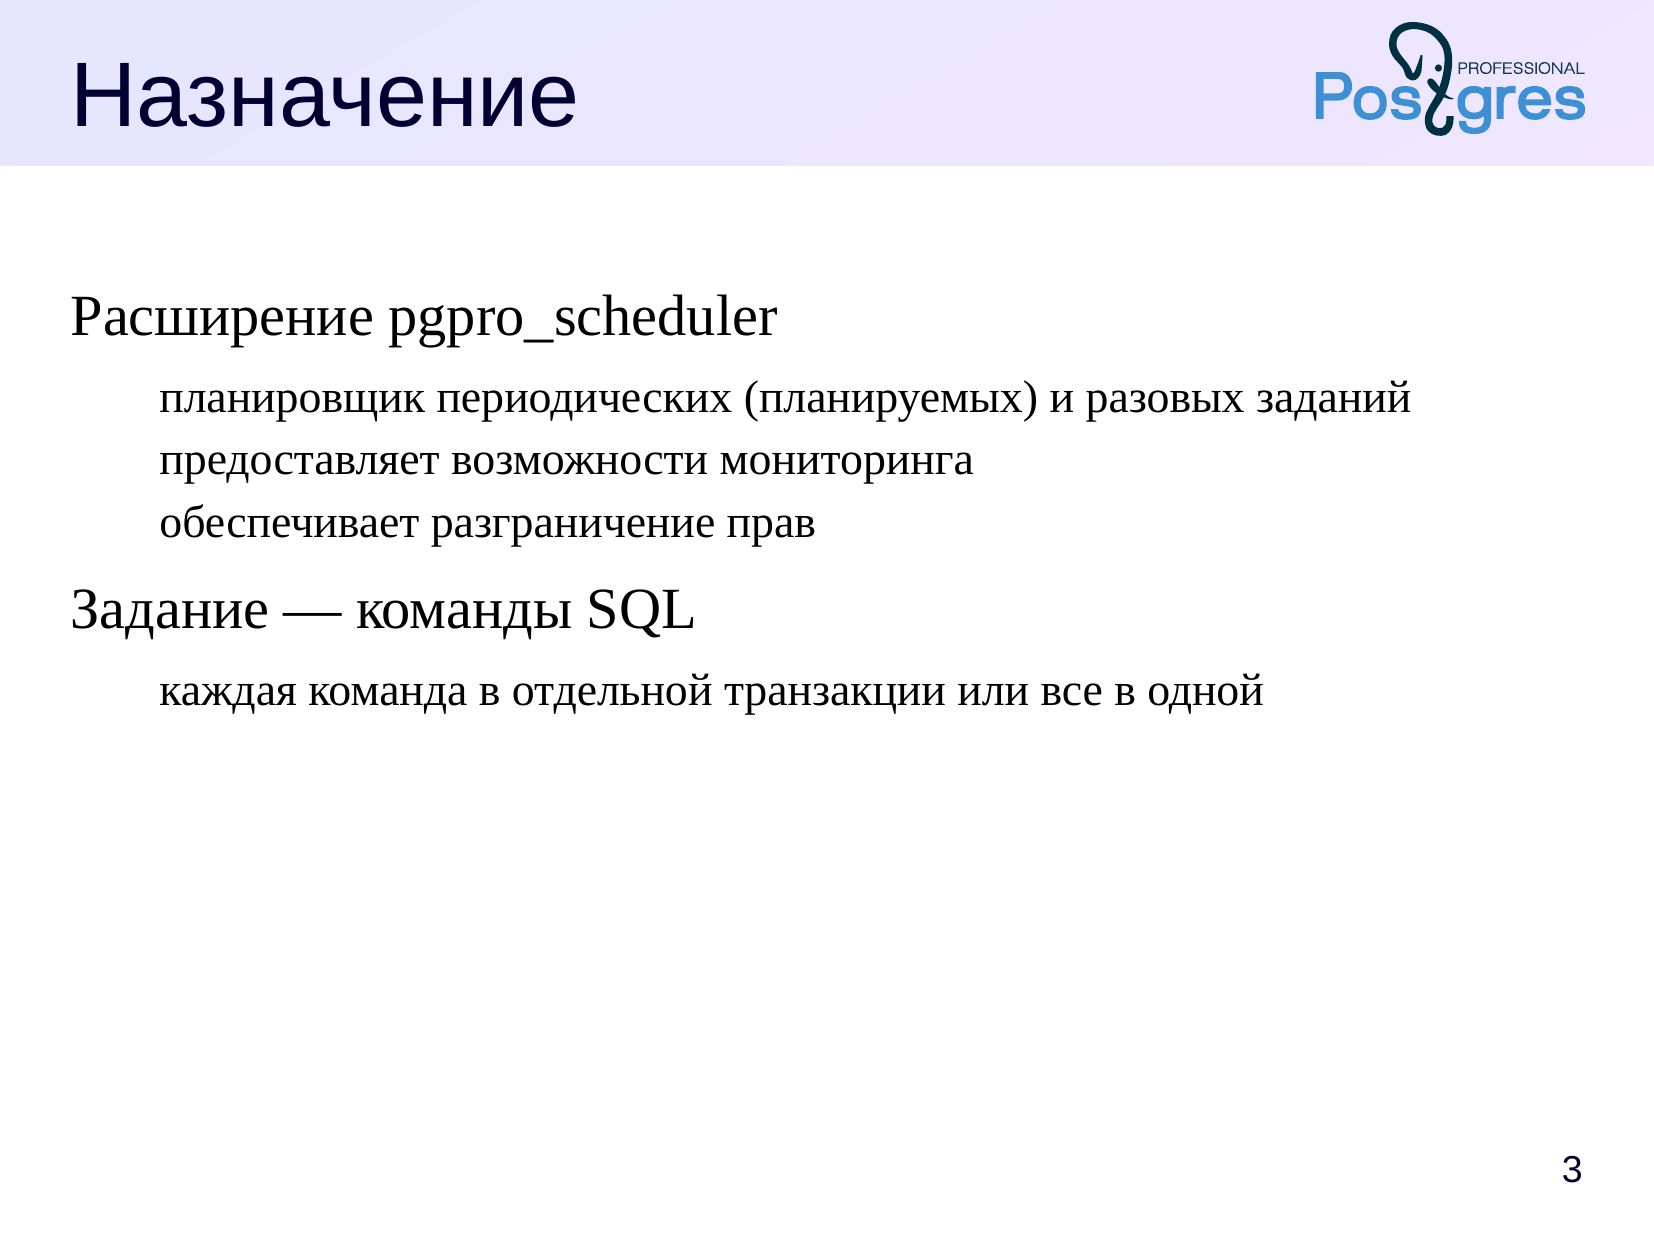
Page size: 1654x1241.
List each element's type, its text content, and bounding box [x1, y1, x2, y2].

title Назначение [70, 43, 1241, 147]
list Расширение pgpro_scheduler планировщик периодических (планируемых) и разовых заданий предоставляет возможности мониторинга обеспечивает разграничение прав Задание — команды SQL каждая команда в отдельной транзакции или все в одной [70, 283, 1583, 1134]
